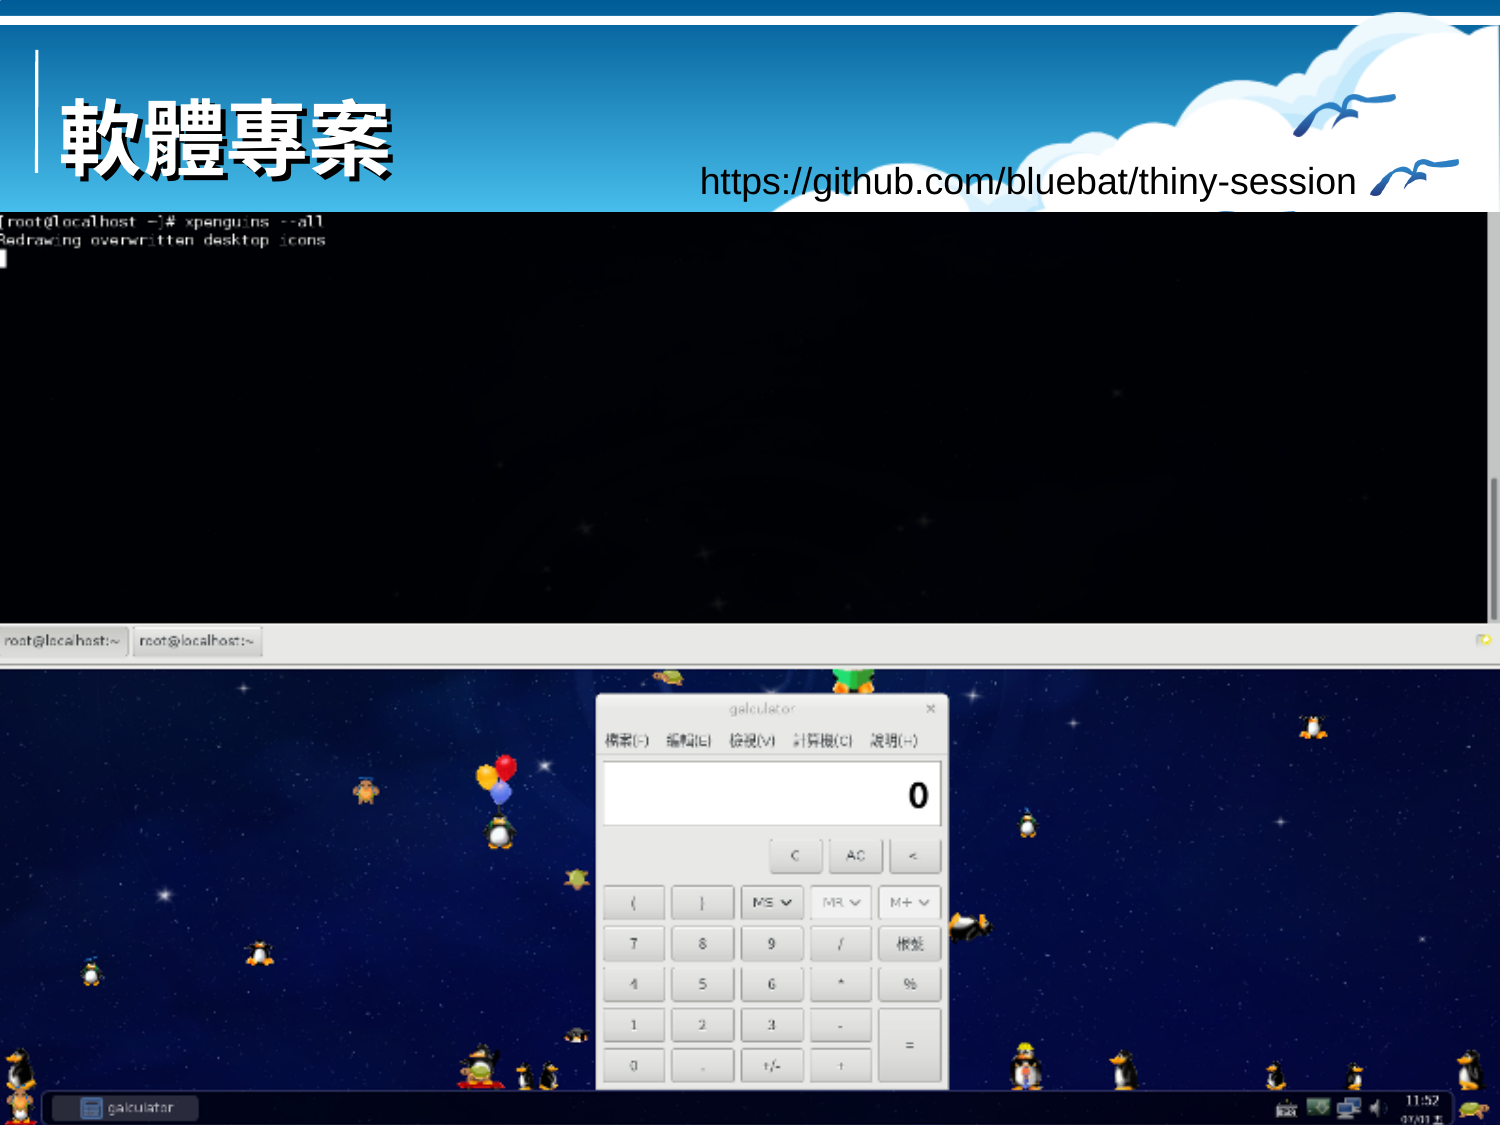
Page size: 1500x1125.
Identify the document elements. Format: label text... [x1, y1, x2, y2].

picture [0, 12, 1500, 1125]
text_box https://github.com/bluebat/thiny-session [685, 155, 1489, 212]
title 軟體專案 [59, 86, 1465, 186]
